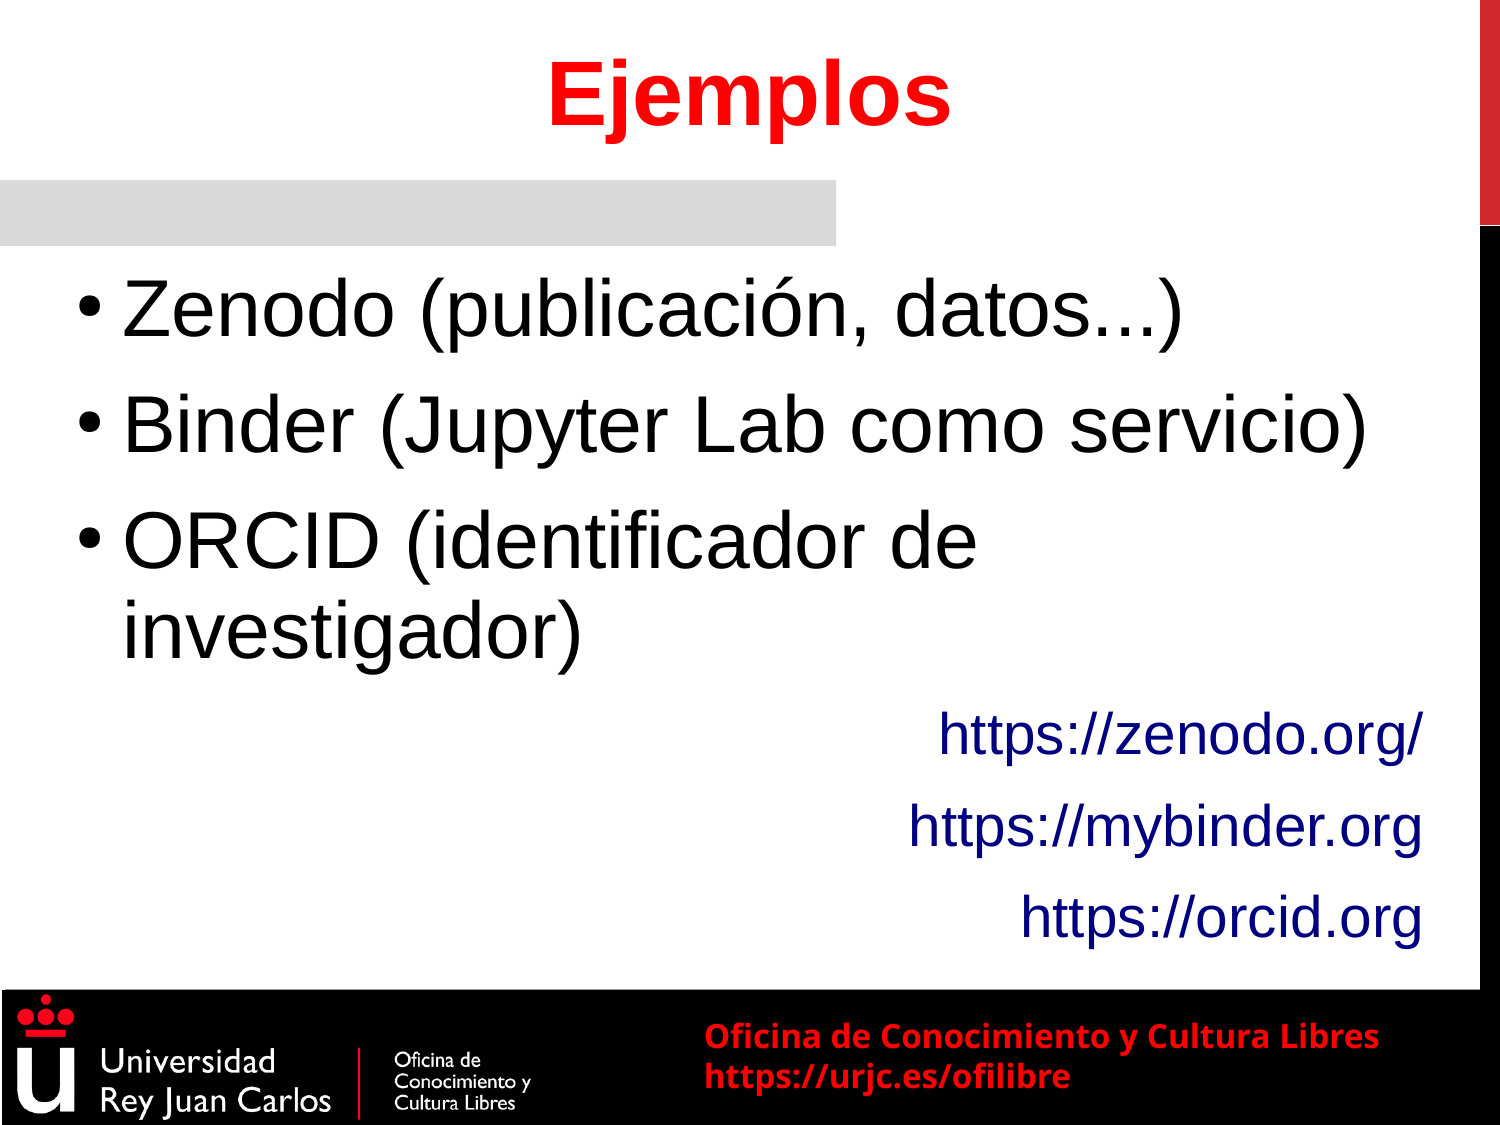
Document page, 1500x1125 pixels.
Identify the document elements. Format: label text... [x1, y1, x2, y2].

picture [17, 994, 531, 1120]
title Ejemplos [75, 15, 1425, 172]
list Zenodo (publicación, datos...) Binder (Jupyter Lab como servicio) ORCID (identificador de investigador) https://zenodo.org/ https://mybinder.org https://orcid.org [60, 263, 1426, 961]
